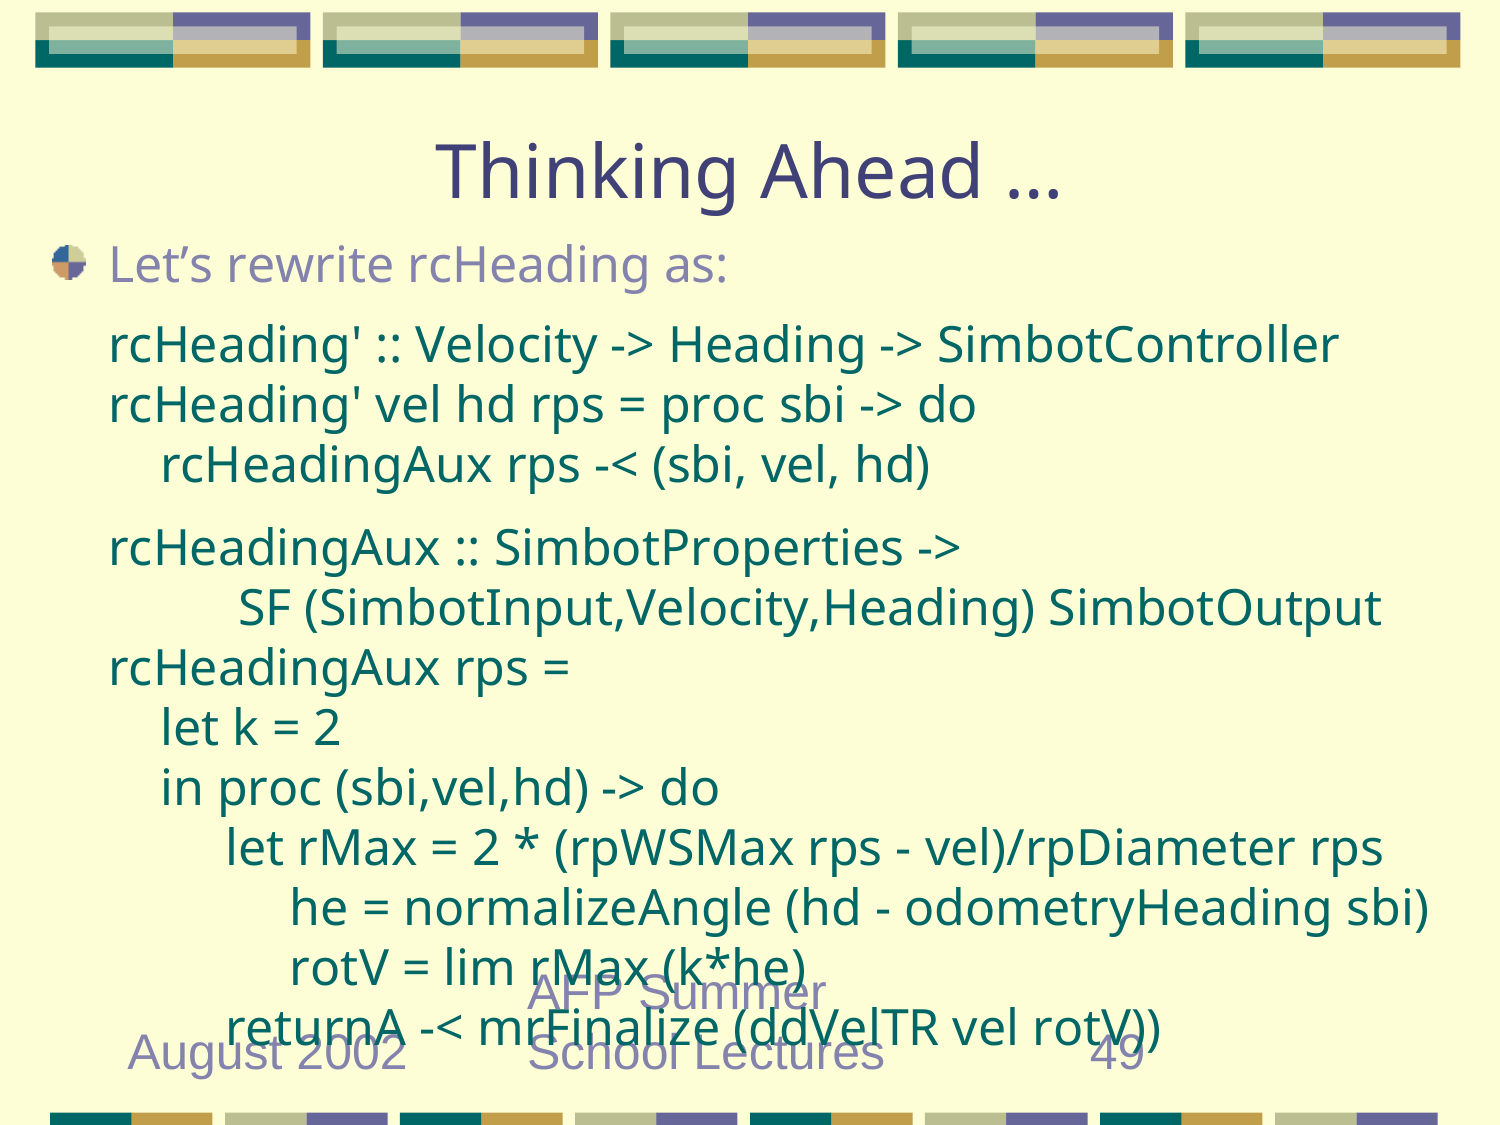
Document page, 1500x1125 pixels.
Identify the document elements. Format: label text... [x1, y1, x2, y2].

list Let’s rewrite rcHeading as: rcHeading' :: Velocity -> Heading -> SimbotController rcHeading' vel hd rps = proc sbi -> do rcHeadingAux rps -< (sbi, vel, hd) rcHeadingAux :: SimbotProperties -> SF (SimbotInput,Velocity,Heading) SimbotOutput rcHeadingAux rps = let k = 2 in proc (sbi,vel,hd) -> do let rMax = 2 * (rpWSMax rps - vel)/rpDiameter rps he = normalizeAngle (hd - odometryHeading sbi) rotV = lim rMax (k*he) returnA -< mrFinalize (ddVelTR vel rotV))‏ [37, 224, 1476, 1063]
title Thinking Ahead … [112, 99, 1388, 224]
